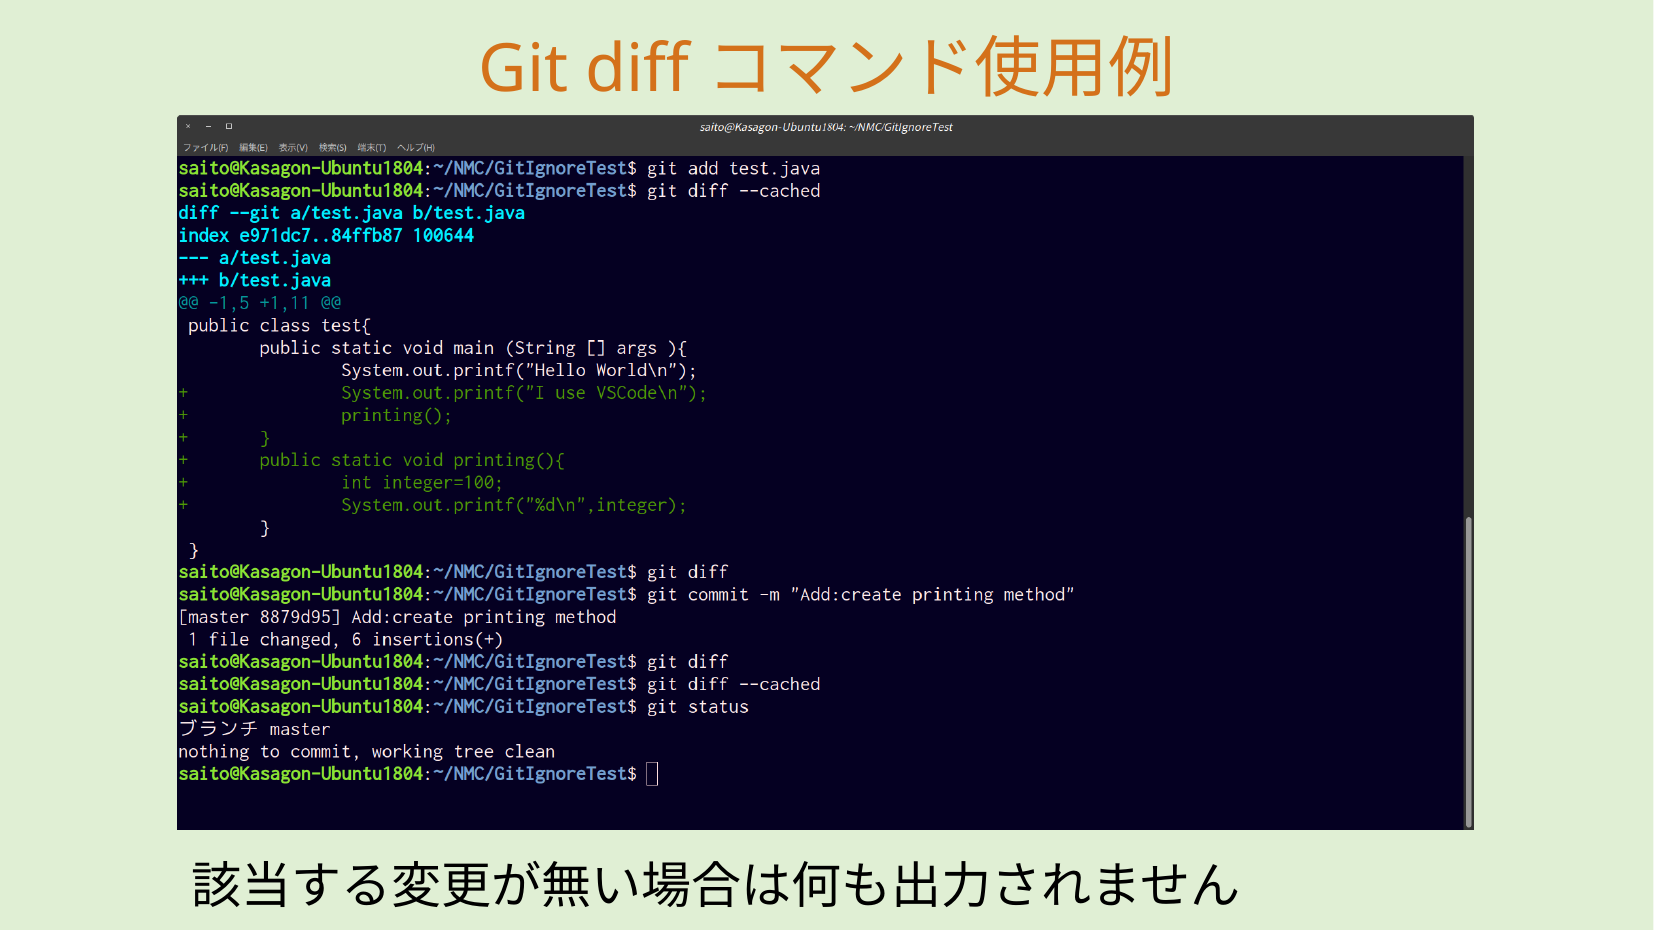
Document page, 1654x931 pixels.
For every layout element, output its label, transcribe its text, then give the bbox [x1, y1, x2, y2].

text_box 該当する変更が無い場合は何も出力されません [177, 838, 1489, 904]
title Git diffコマンド使用例 [82, 8, 1571, 116]
picture [177, 115, 1474, 830]
